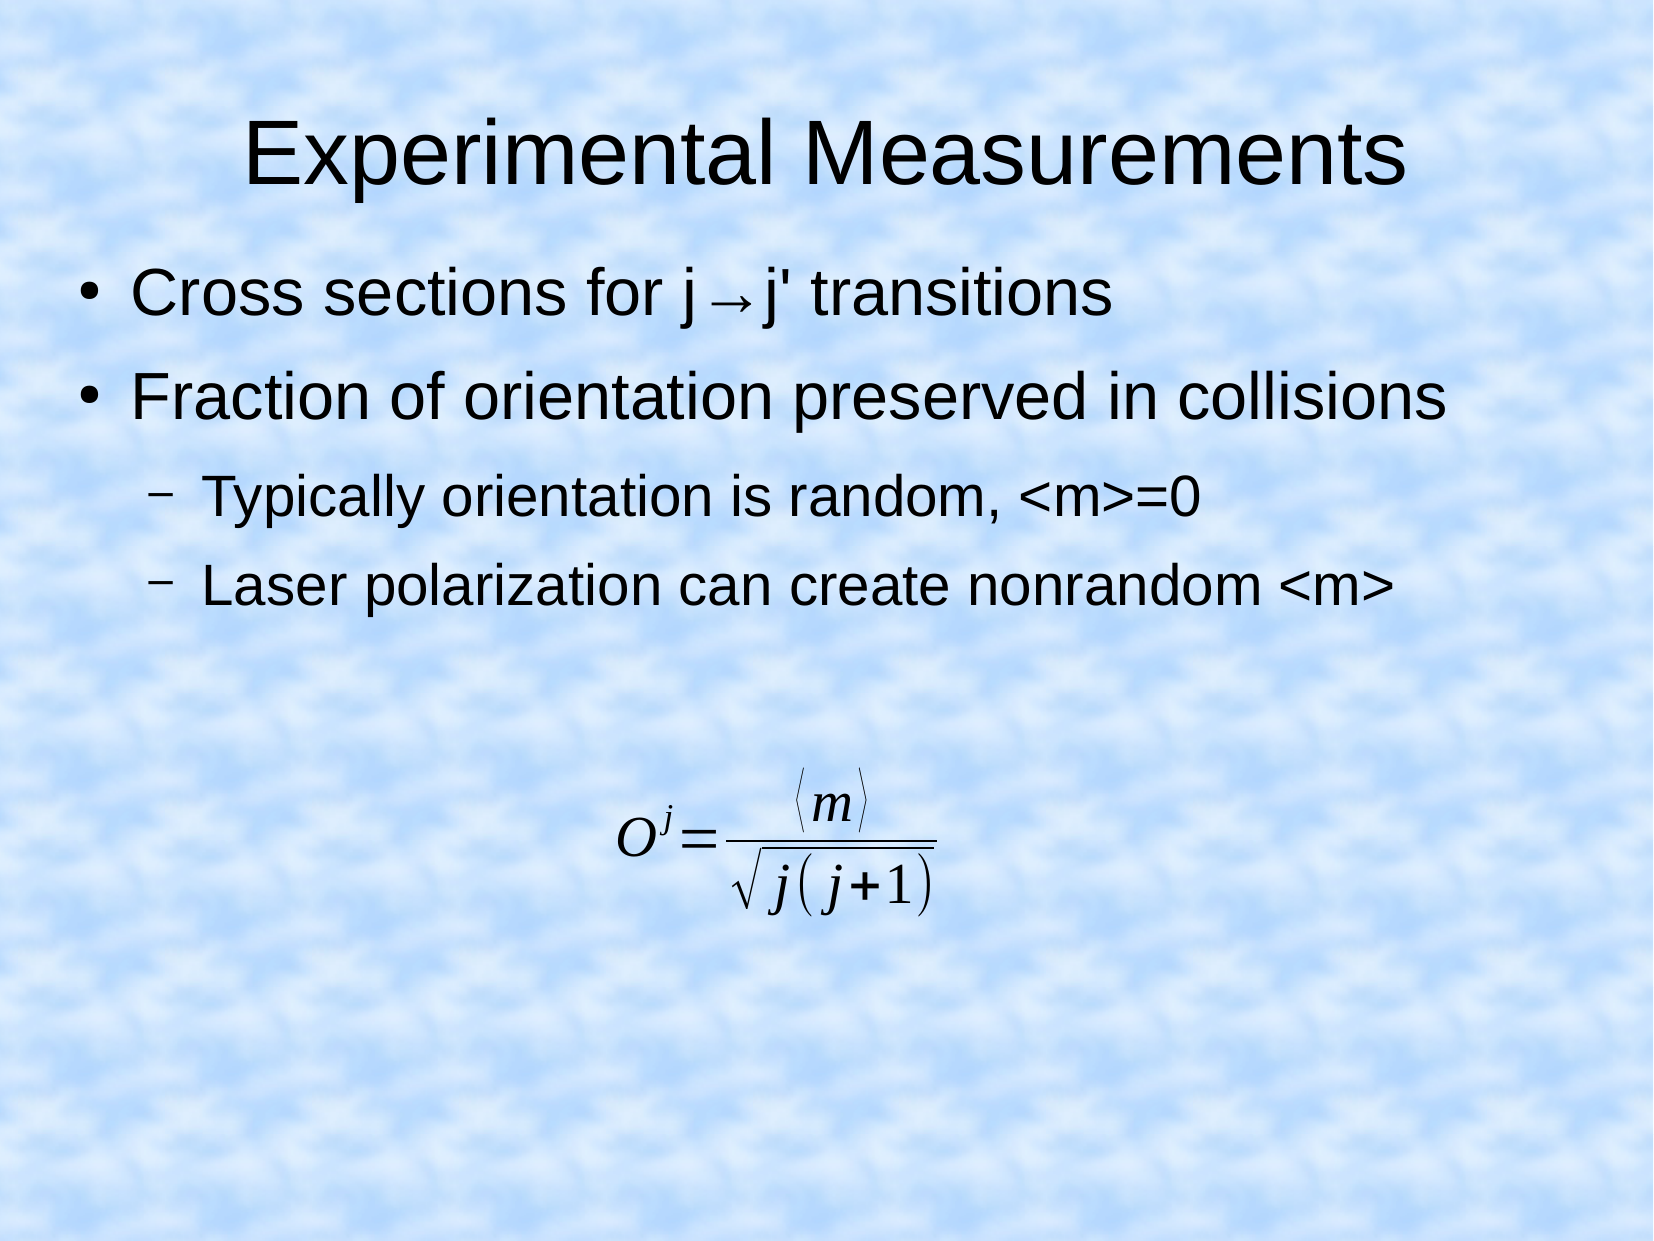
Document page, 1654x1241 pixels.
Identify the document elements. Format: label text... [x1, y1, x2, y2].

chart [608, 765, 947, 921]
title Experimental Measurements [82, 49, 1571, 257]
list Cross sections for j→j' transitions Fraction of orientation preserved in collisions Typically orientation is random, <m>=0 Laser polarization can create nonrandom <m> [60, 255, 1523, 1135]
picture [0, 0, 1654, 1241]
